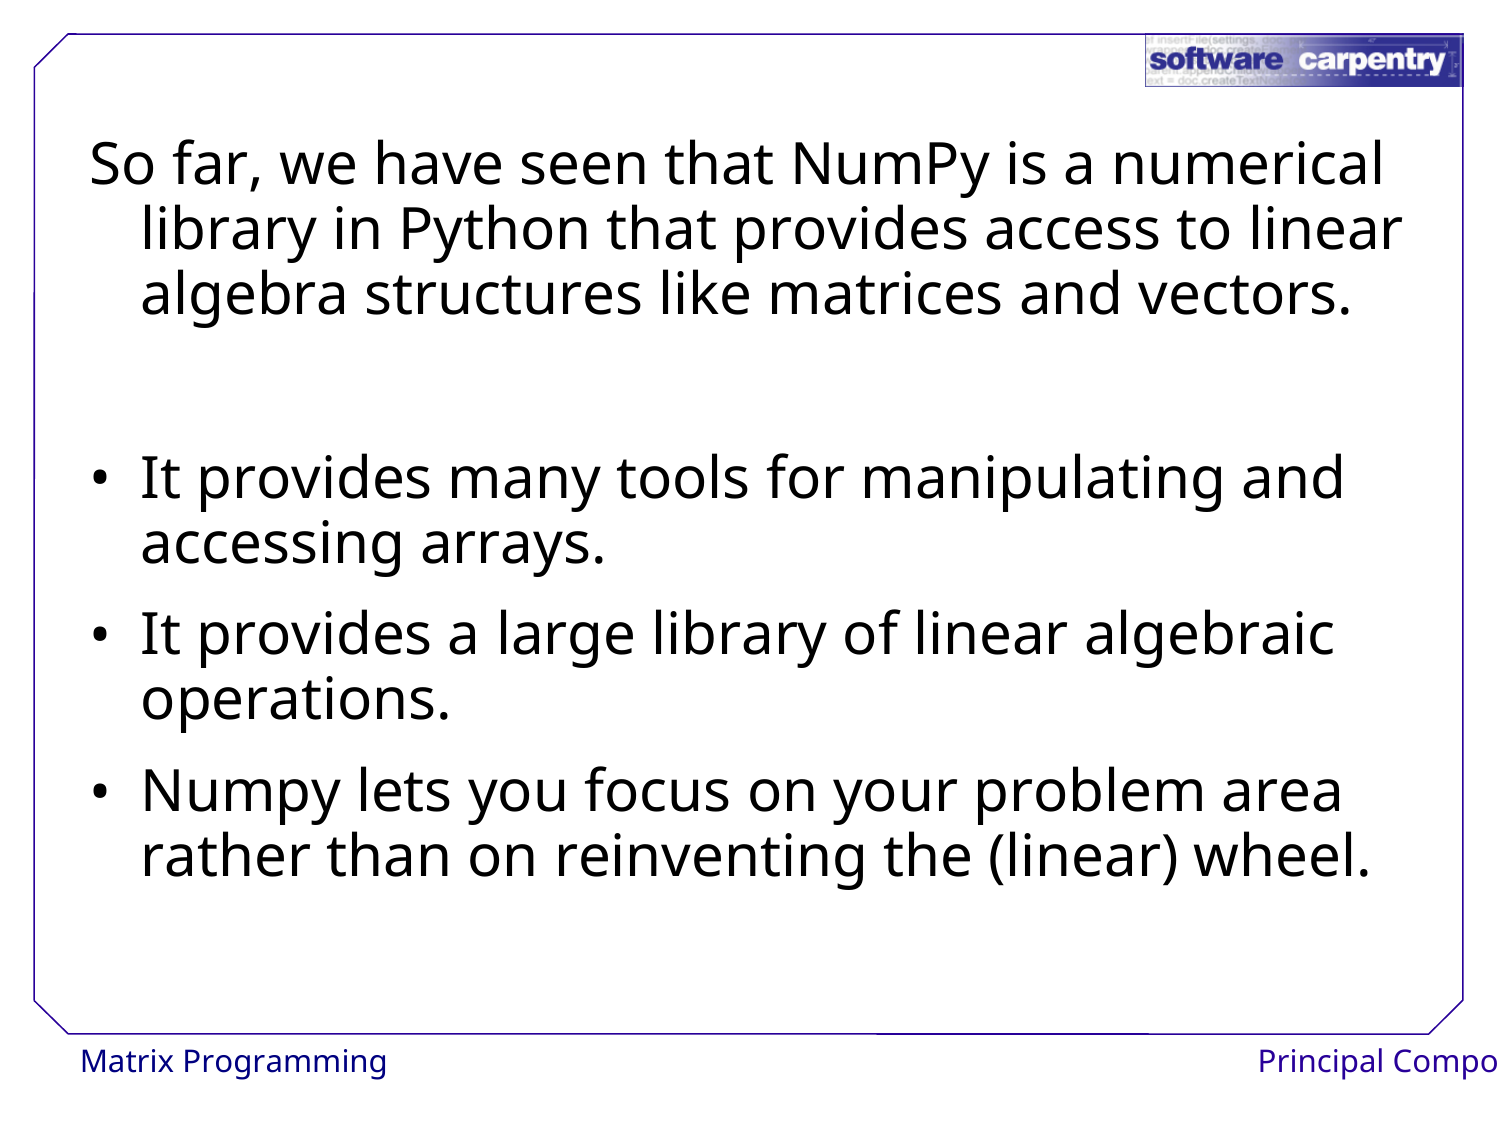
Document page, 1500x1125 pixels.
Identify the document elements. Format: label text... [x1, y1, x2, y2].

list So far, we have seen that NumPy is a numerical library in Python that provides access to linear algebra structures like matrices and vectors. It provides many tools for manipulating and accessing arrays. It provides a large library of linear algebraic operations. Numpy lets you focus on your problem area rather than on reinventing the (linear) wheel. [75, 124, 1426, 976]
picture [1145, 33, 1464, 87]
